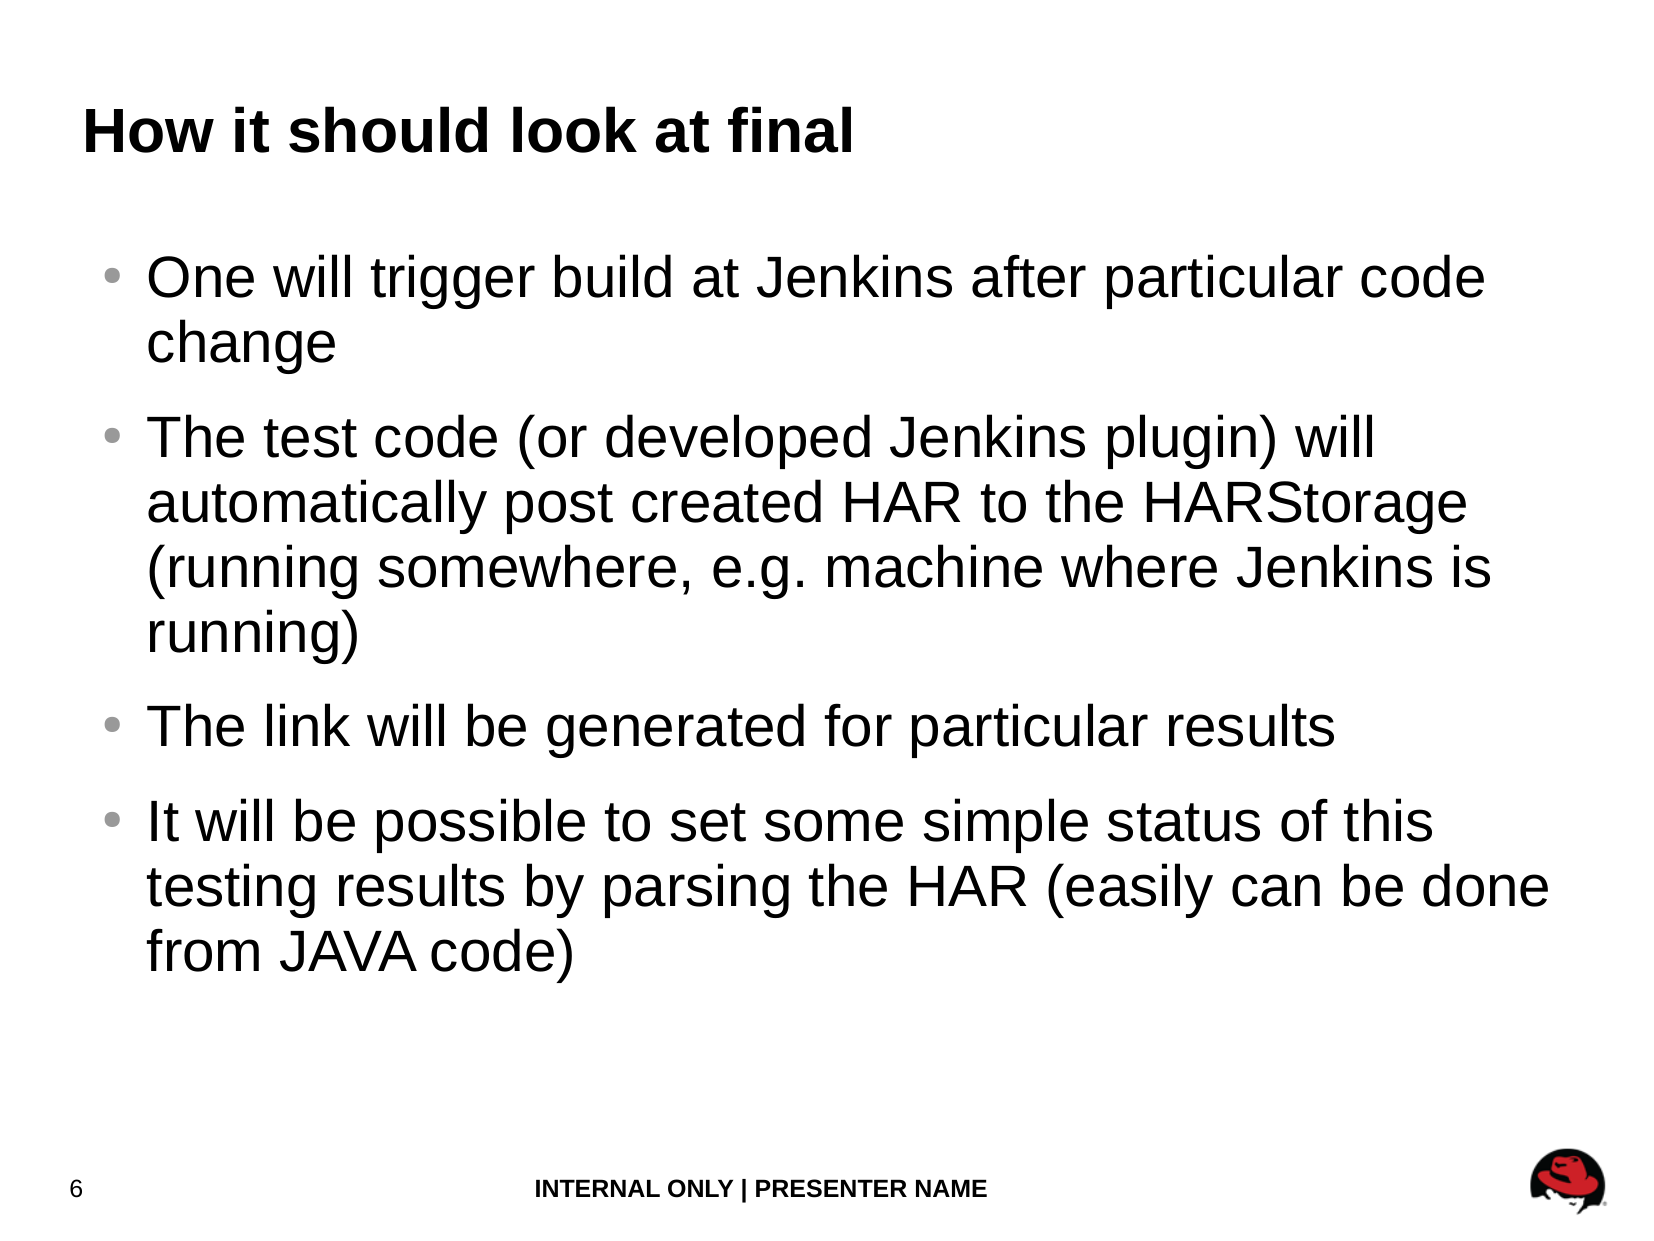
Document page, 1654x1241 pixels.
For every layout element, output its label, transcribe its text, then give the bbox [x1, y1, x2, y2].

picture [1529, 1146, 1613, 1224]
list One will trigger build at Jenkins after particular code change The test code (or developed Jenkins plugin) will automatically post created HAR to the HARStorage (running somewhere, e.g. machine where Jenkins is running) The link will be generated for particular results It will be possible to set some simple status of this testing results by parsing the HAR (easily can be done from JAVA code) [86, 244, 1576, 1049]
title How it should look at final [82, 37, 1571, 226]
